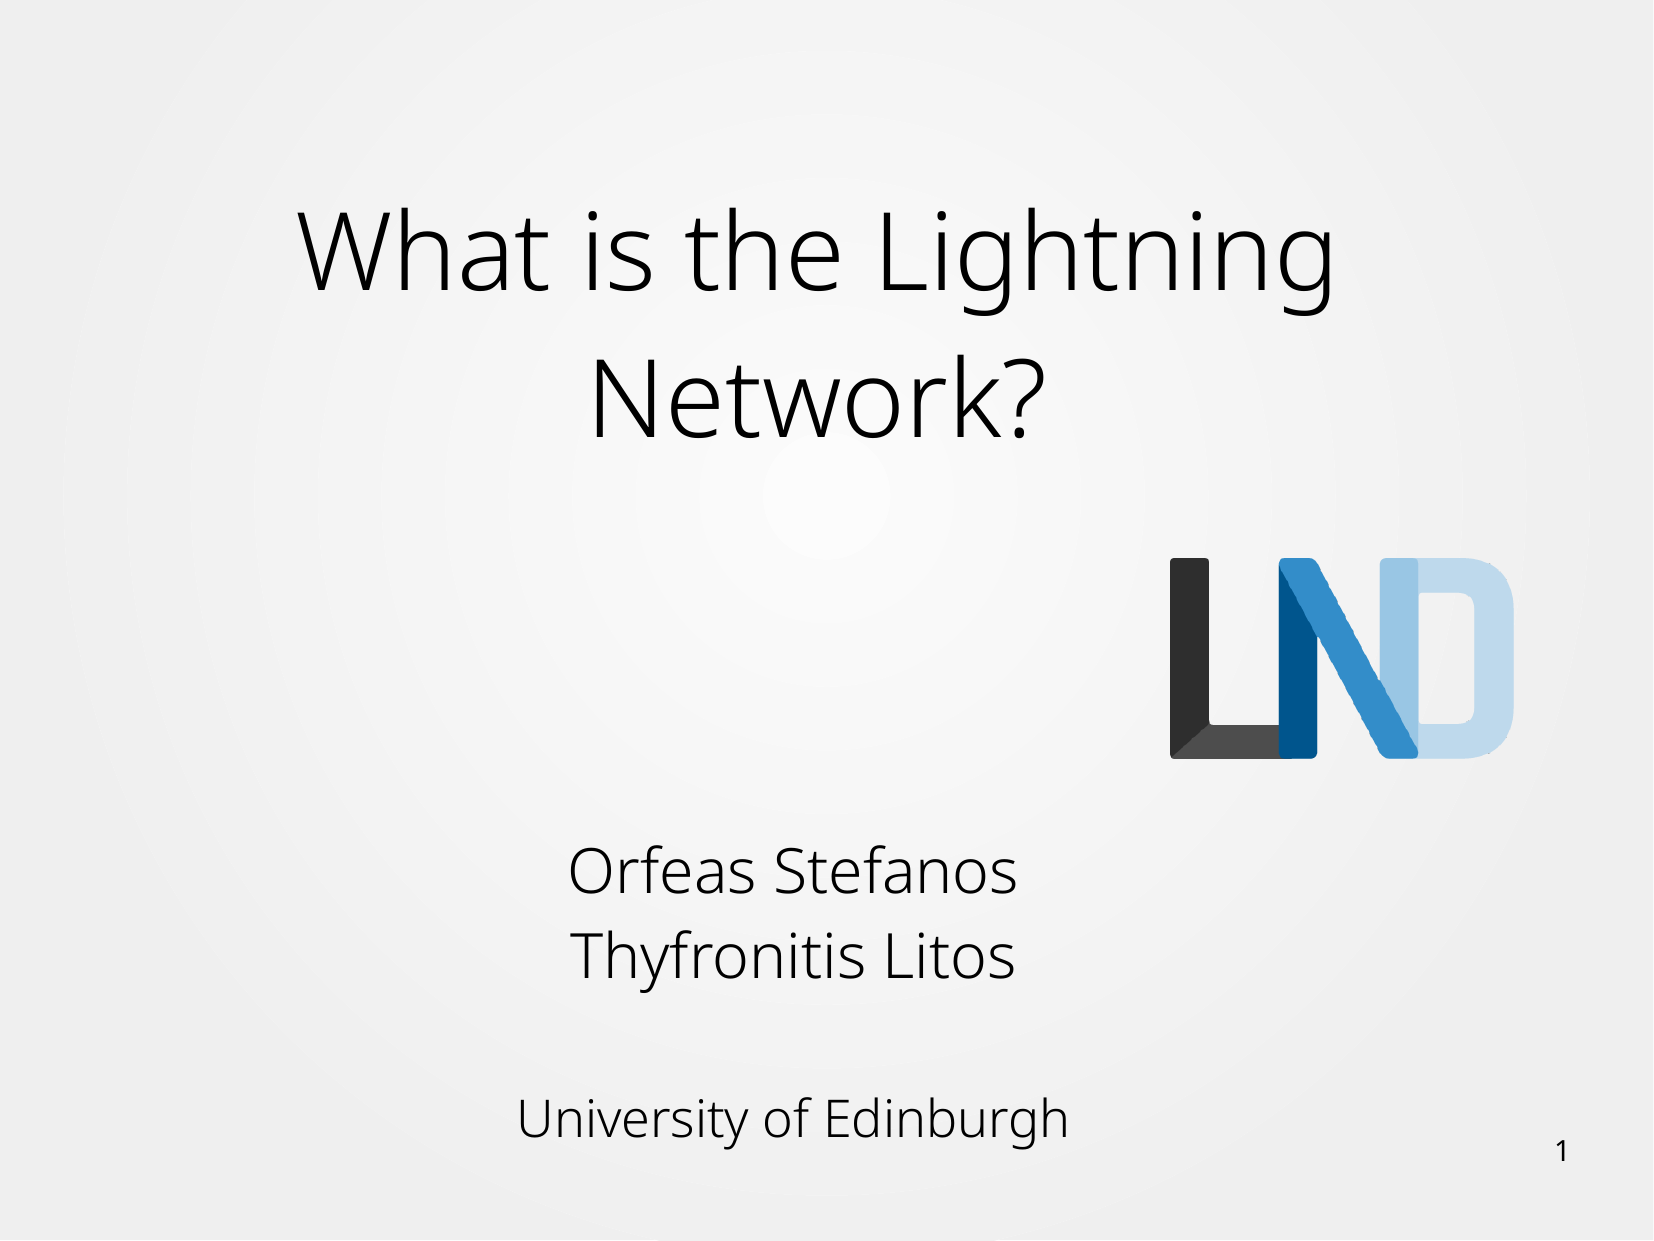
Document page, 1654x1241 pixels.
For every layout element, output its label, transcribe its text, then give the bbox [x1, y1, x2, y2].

title What is the Lightning Network? [295, 129, 1359, 514]
title Orfeas Stefanos Thyfronitis Litos University of Edinburgh [516, 826, 1137, 1123]
picture [1063, 448, 1595, 853]
